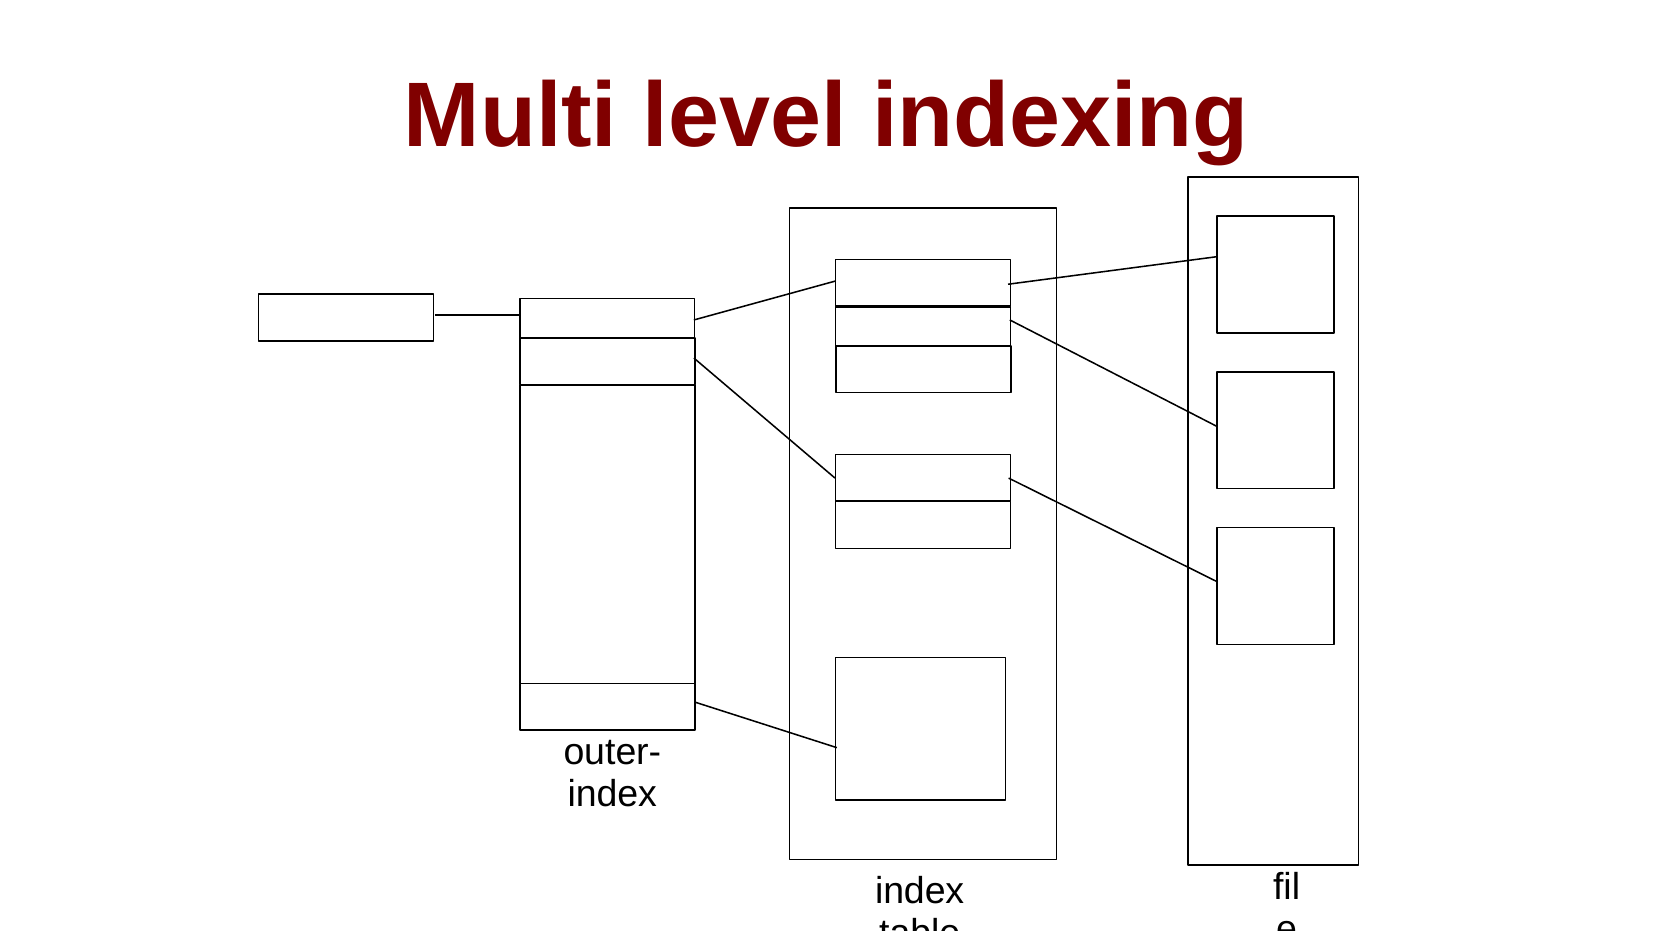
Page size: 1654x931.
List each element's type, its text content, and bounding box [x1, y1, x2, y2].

title Multi level indexing [82, 37, 1571, 193]
text_box [1188, 177, 1359, 866]
text_box [258, 293, 434, 341]
text_box [519, 298, 695, 731]
text_box file [1241, 874, 1332, 931]
text_box [1217, 216, 1334, 333]
text_box [789, 207, 1057, 860]
text_box outer-index [499, 739, 726, 806]
text_box index table [808, 878, 1031, 931]
